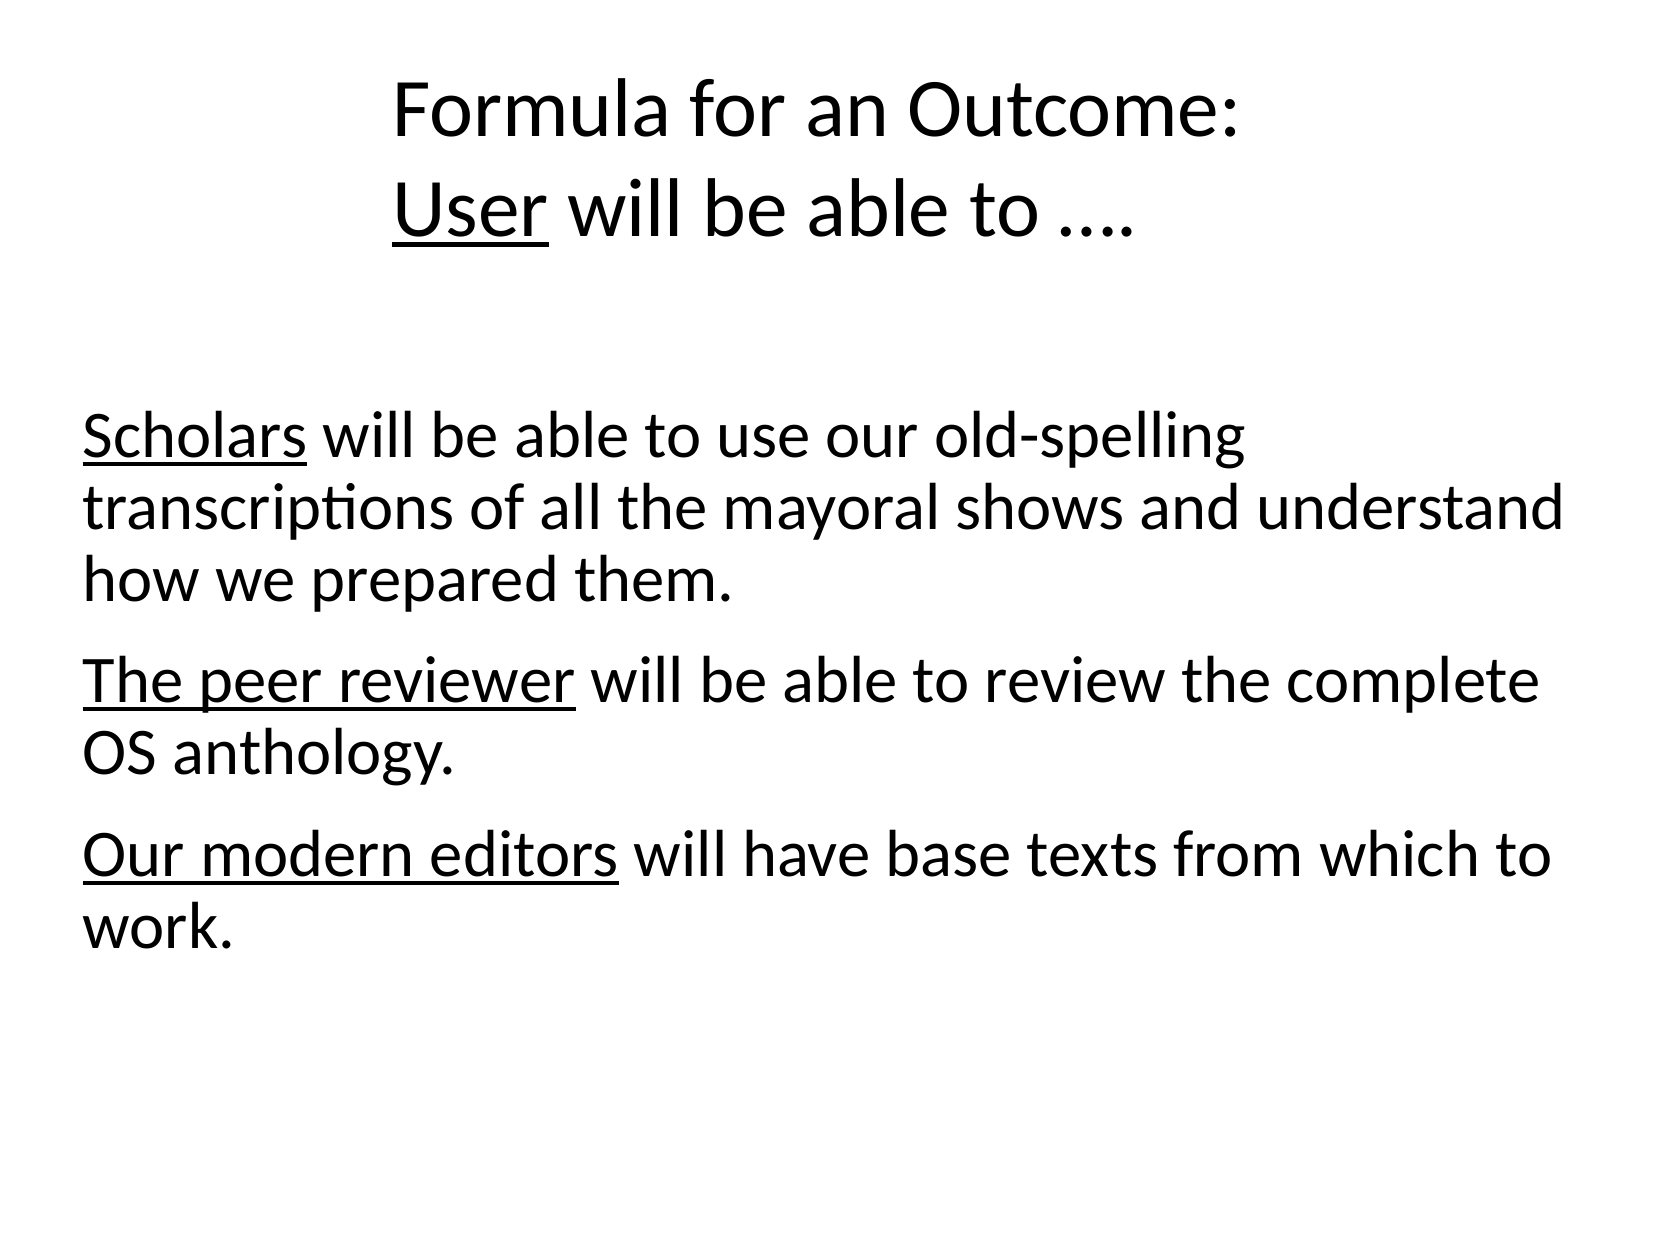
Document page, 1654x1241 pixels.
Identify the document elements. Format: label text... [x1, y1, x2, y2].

title Formula for an Outcome: User will be able to …. [82, 49, 1571, 257]
list Scholars will be able to use our old-spelling transcriptions of all the mayoral shows and understand how we prepared them. The peer reviewer will be able to review the complete OS anthology. Our modern editors will have base texts from which to work. [82, 290, 1571, 1010]
